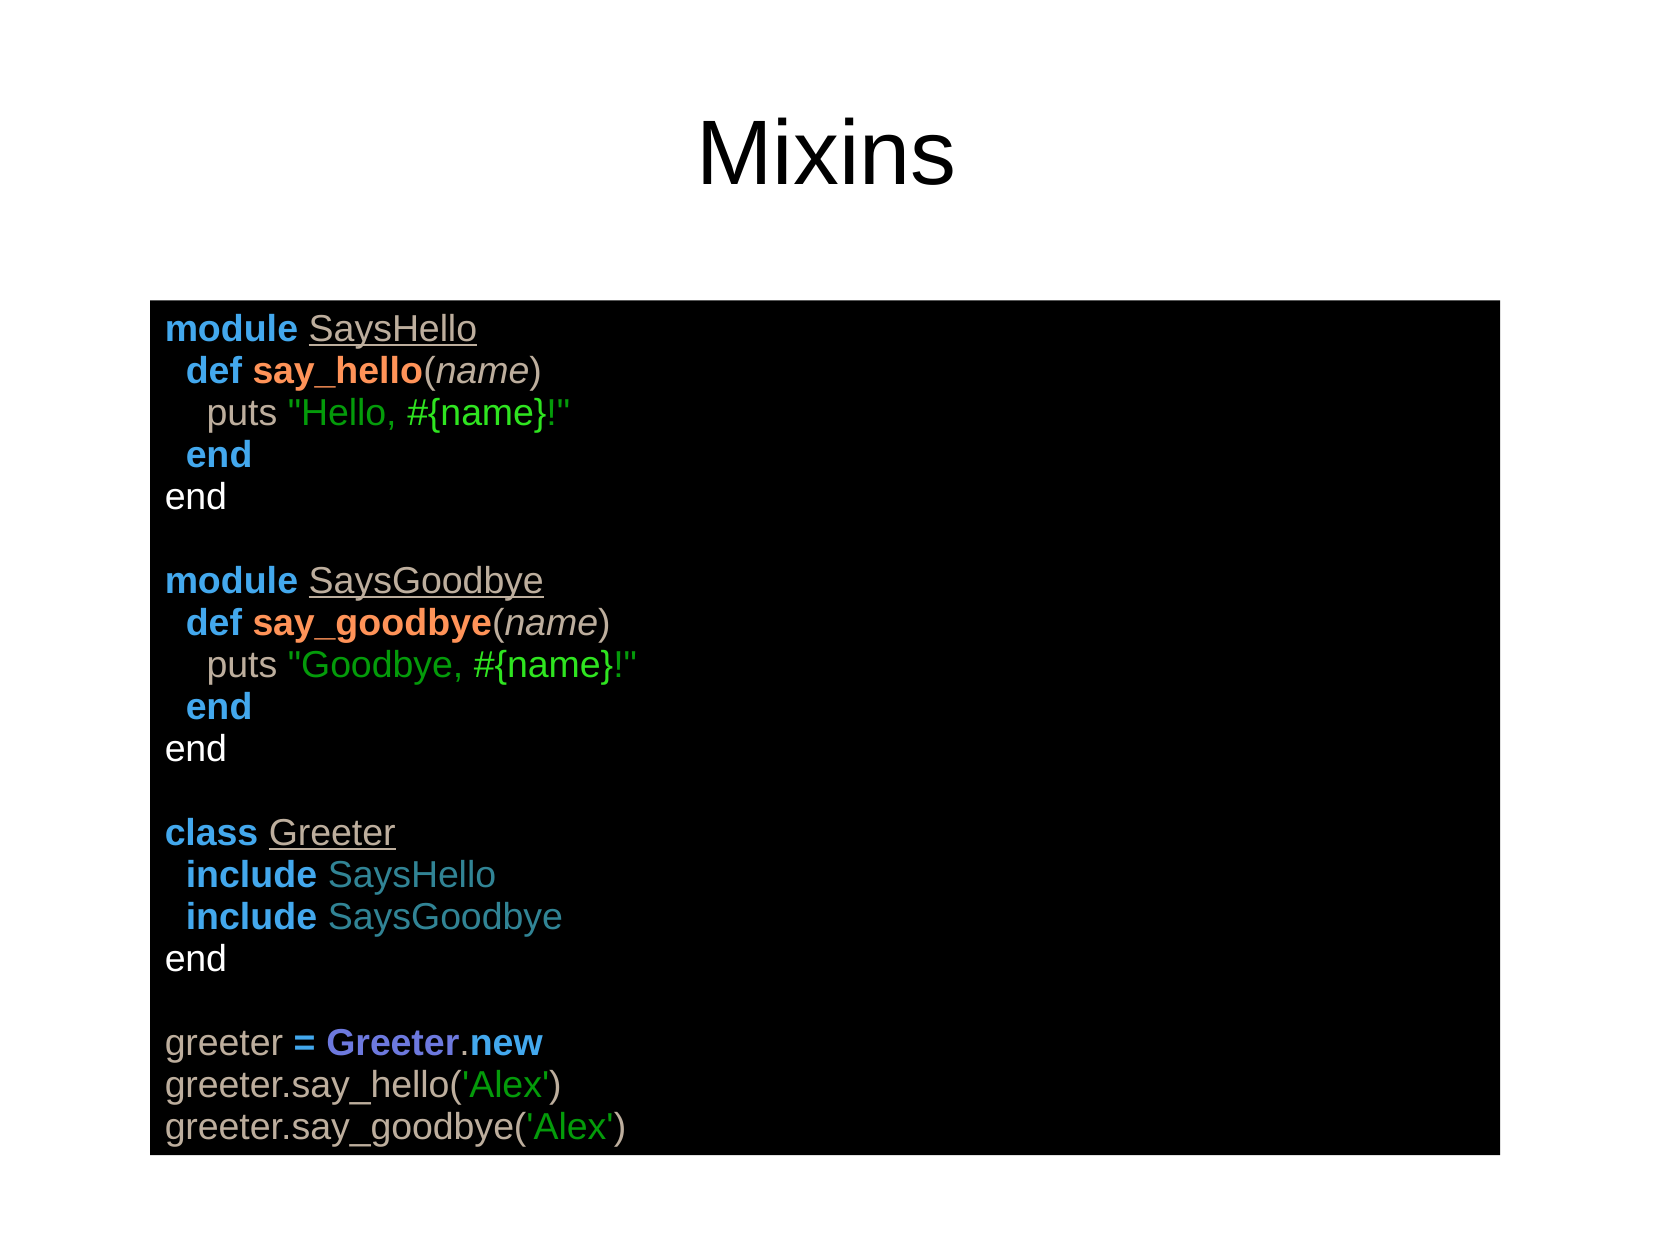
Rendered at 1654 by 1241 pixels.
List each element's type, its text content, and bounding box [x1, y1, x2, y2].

text_box module SaysHello def say_hello(name) puts "Hello, #{name}!" end end module SaysGoodbye def say_goodbye(name) puts "Goodbye, #{name}!" end end class Greeter include SaysHello include SaysGoodbye end greeter = Greeter.new greeter.say_hello('Alex') greeter.say_goodbye('Alex') [150, 300, 1501, 1156]
title Mixins [82, 49, 1571, 257]
